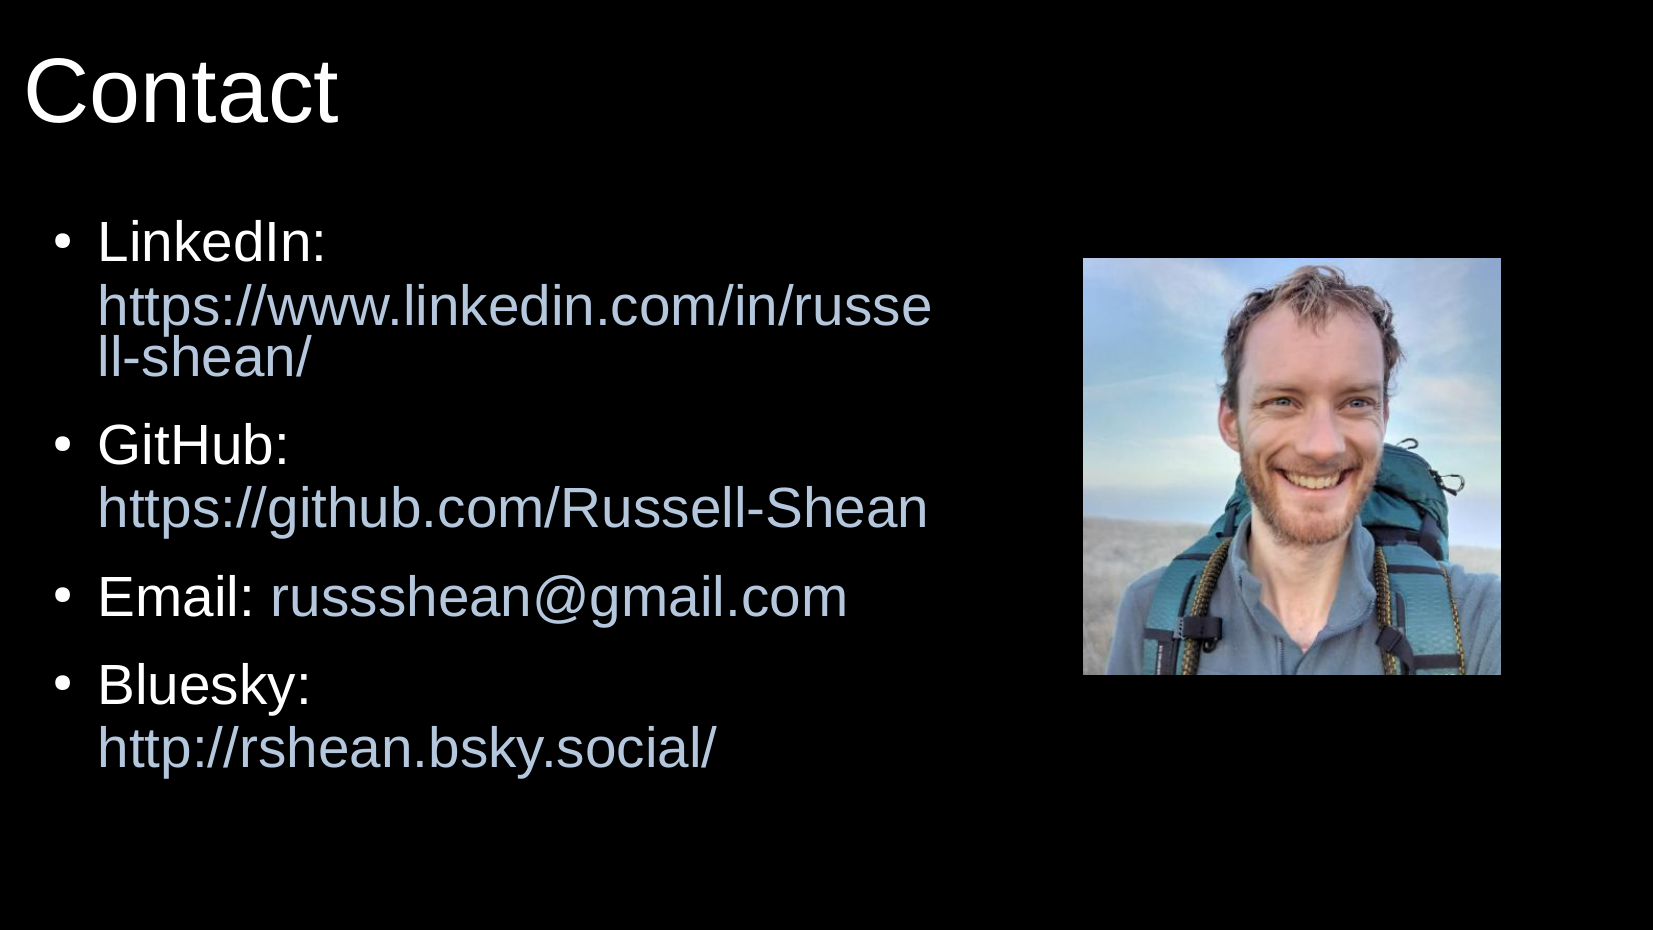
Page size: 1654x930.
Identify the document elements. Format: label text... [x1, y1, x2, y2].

list LinkedIn: https://www.linkedin.com/in/russell-shean/ GitHub: https://github.com/Russell-Shean Email: russshean@gmail.com Bluesky: http://rshean.bsky.social/ [37, 210, 938, 751]
picture [1083, 258, 1501, 676]
title Contact [23, 37, 1588, 144]
